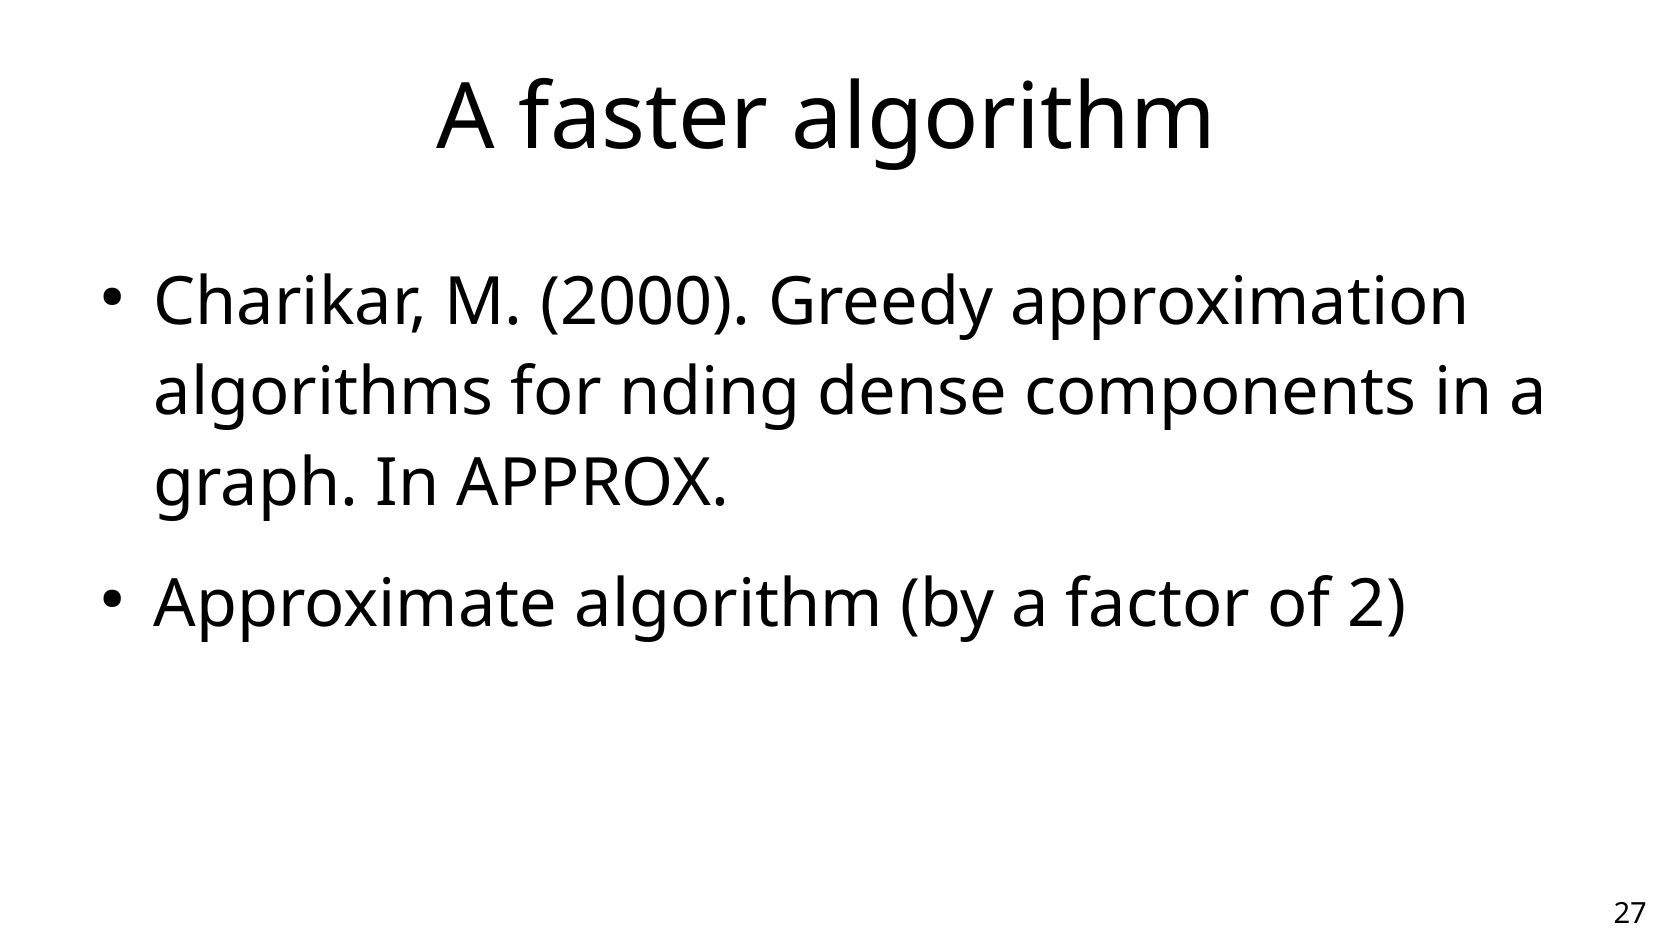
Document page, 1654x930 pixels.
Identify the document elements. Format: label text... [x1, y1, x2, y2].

list Charikar, M. (2000). Greedy approximation algorithms for nding dense components in a graph. In APPROX. Approximate algorithm (by a factor of 2) [82, 252, 1571, 793]
title A faster algorithm [82, 1, 1571, 225]
